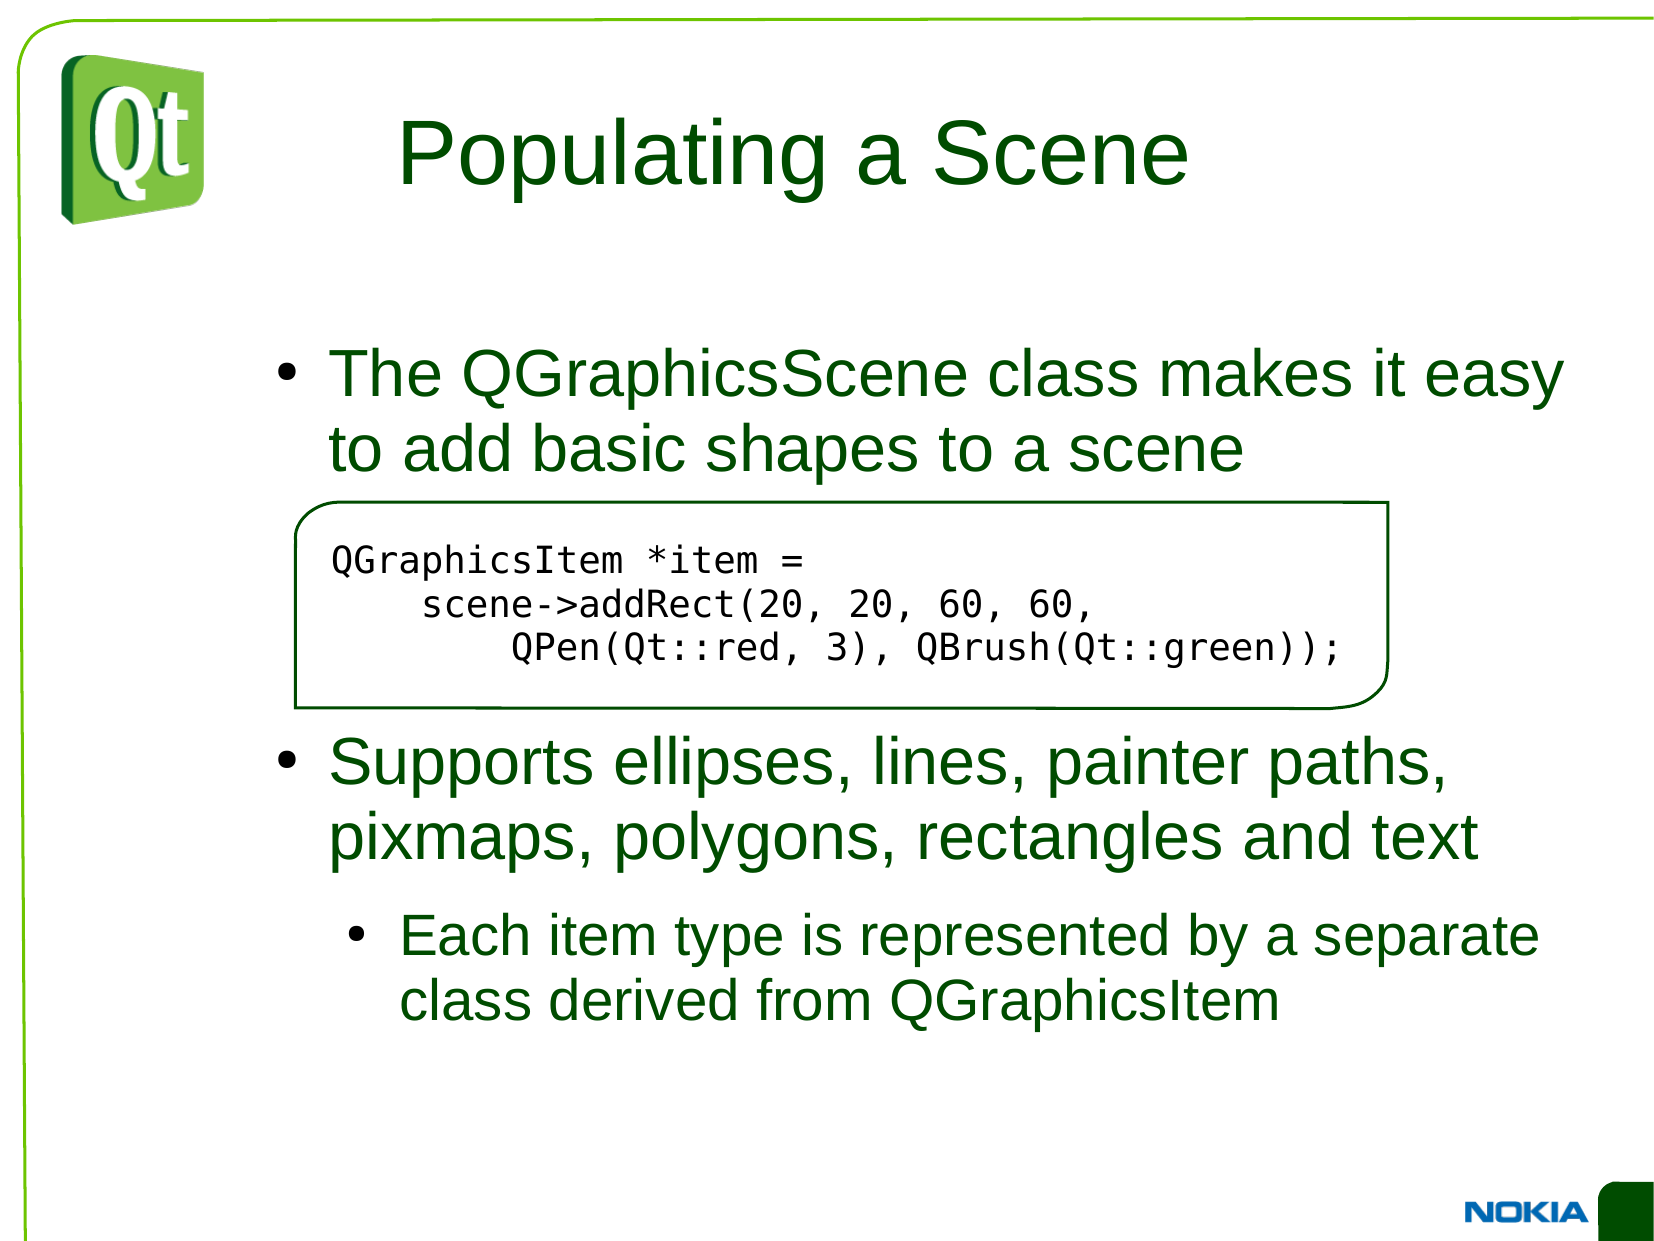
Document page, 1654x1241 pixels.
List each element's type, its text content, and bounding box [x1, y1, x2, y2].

title Populating a Scene [257, 56, 1333, 250]
list The QGraphicsScene class makes it easy to add basic shapes to a scene Supports ellipses, lines, painter paths, pixmaps, polygons, rectangles and text Each item type is represented by a separate class derived from QGraphicsItem [257, 336, 1577, 1085]
text_box QGraphicsItem *item = scene->addRect(20, 20, 60, 60, QPen(Qt::red, 3), QBrush(Qt::green)); [316, 531, 1359, 677]
picture [61, 55, 204, 225]
picture [1465, 1201, 1589, 1223]
